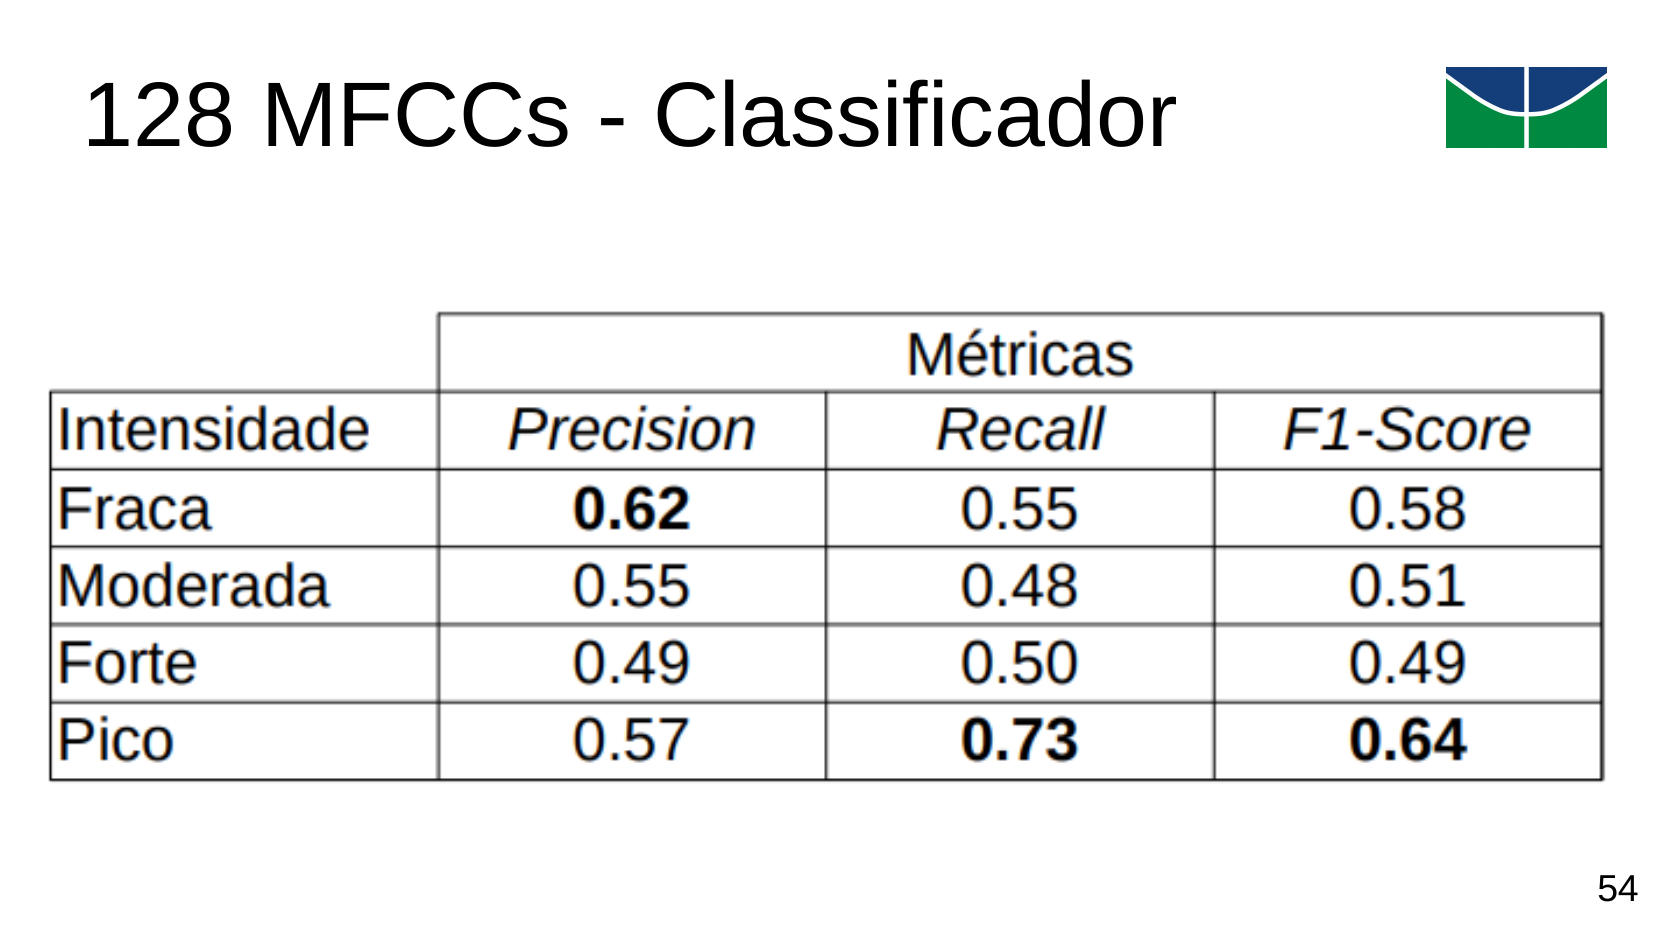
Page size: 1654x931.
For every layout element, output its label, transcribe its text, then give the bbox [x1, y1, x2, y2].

picture [36, 294, 1617, 798]
text_box <number> [1024, 860, 1654, 931]
picture [1571, 67, 1607, 148]
title 128 MFCCs - Classificador [82, 37, 1571, 193]
